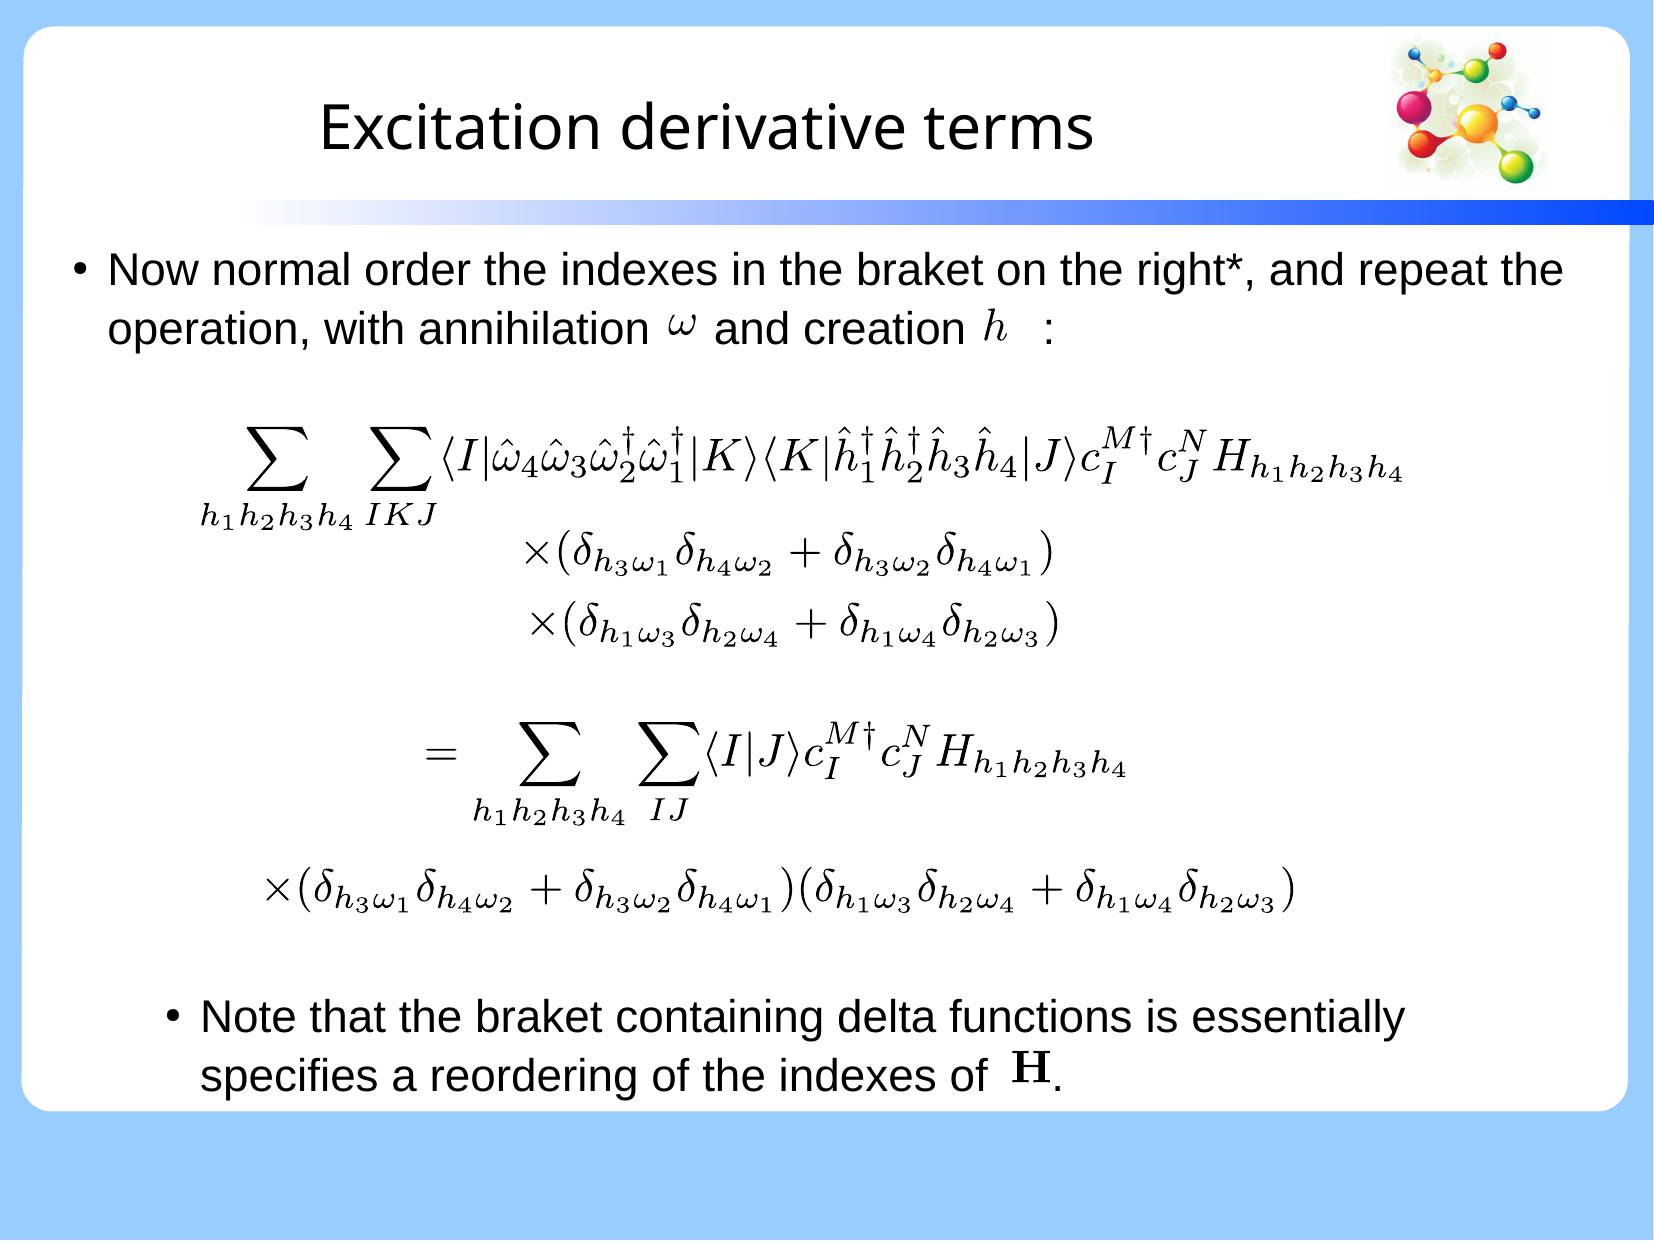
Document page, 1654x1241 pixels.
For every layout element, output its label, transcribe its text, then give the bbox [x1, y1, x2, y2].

text_box [198, 422, 1404, 577]
text_box [259, 866, 1298, 913]
text_box [1010, 1050, 1052, 1083]
text_box [981, 308, 1009, 341]
title Excitation derivative terms [82, 49, 1332, 201]
text_box Now normal order the indexes in the braket on the right*, and repeat the operation, with annihilation and creation : [57, 229, 1654, 1241]
text_box [524, 600, 1062, 648]
text_box [423, 717, 1127, 826]
picture [1382, 29, 1556, 195]
text_box [668, 314, 699, 336]
text_box Note that the braket containing delta functions is essentially specifies a reordering of the indexes of . [79, 975, 1596, 1101]
